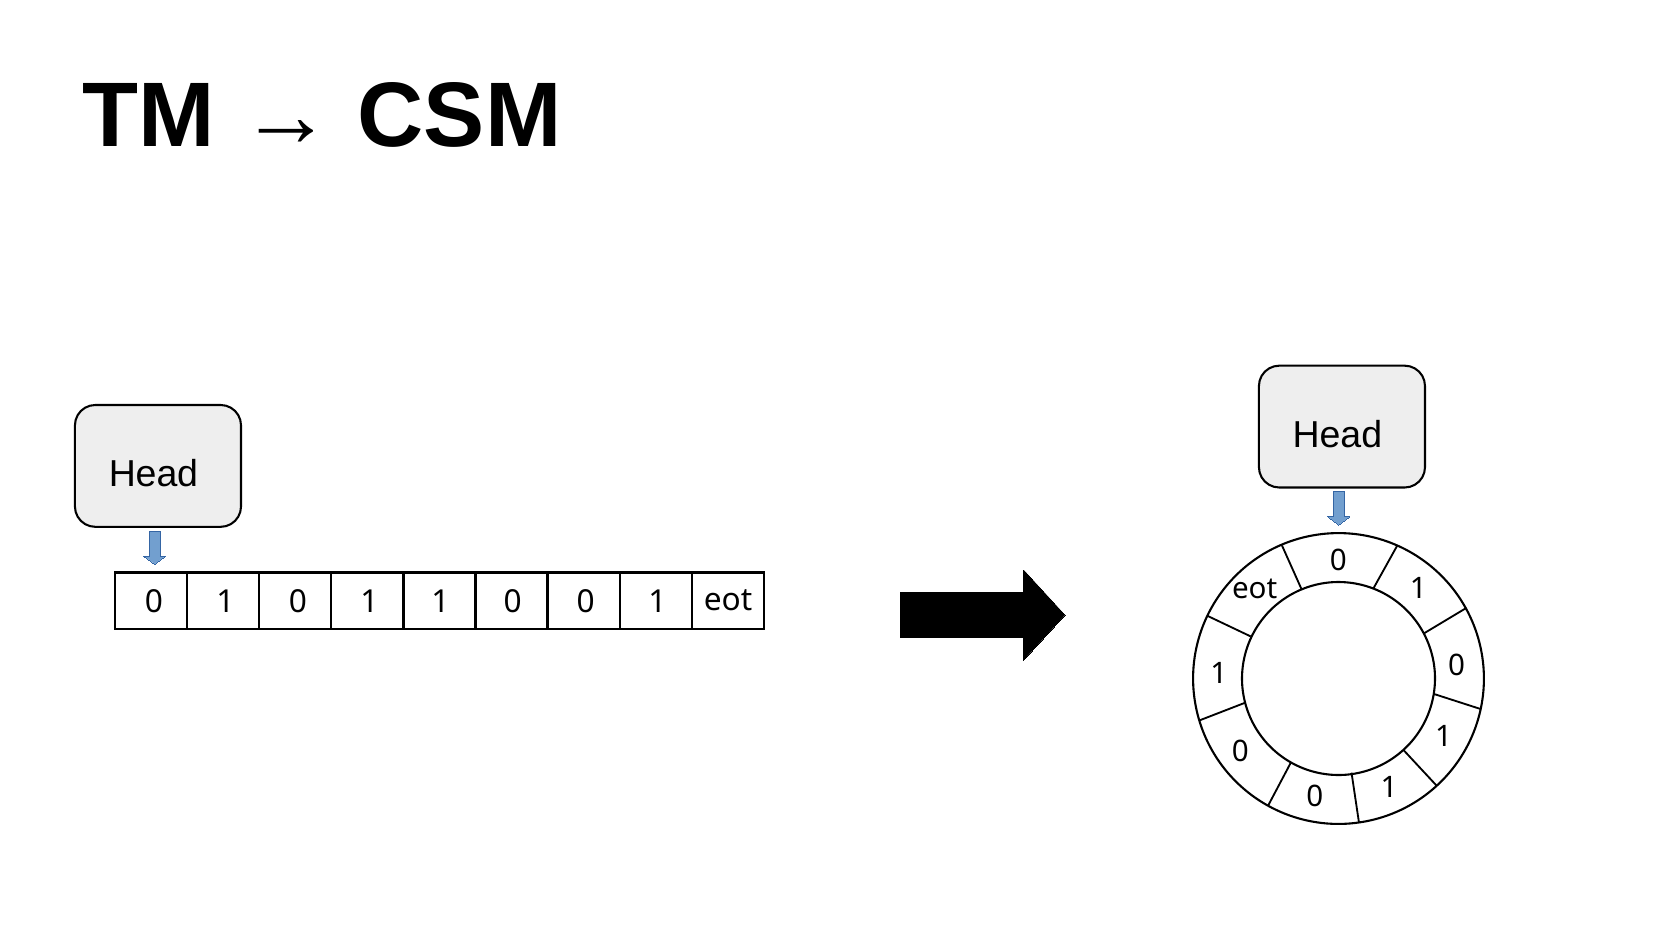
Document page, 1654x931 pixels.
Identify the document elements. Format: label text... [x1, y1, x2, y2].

text_box [1258, 365, 1426, 488]
text_box [143, 531, 166, 565]
text_box [900, 570, 1066, 661]
picture [1192, 532, 1486, 826]
text_box Head [93, 444, 242, 544]
text_box [74, 405, 242, 527]
picture [113, 571, 766, 631]
title TM → CSM [82, 37, 1571, 193]
text_box [1327, 491, 1350, 526]
text_box Head [1277, 405, 1426, 505]
